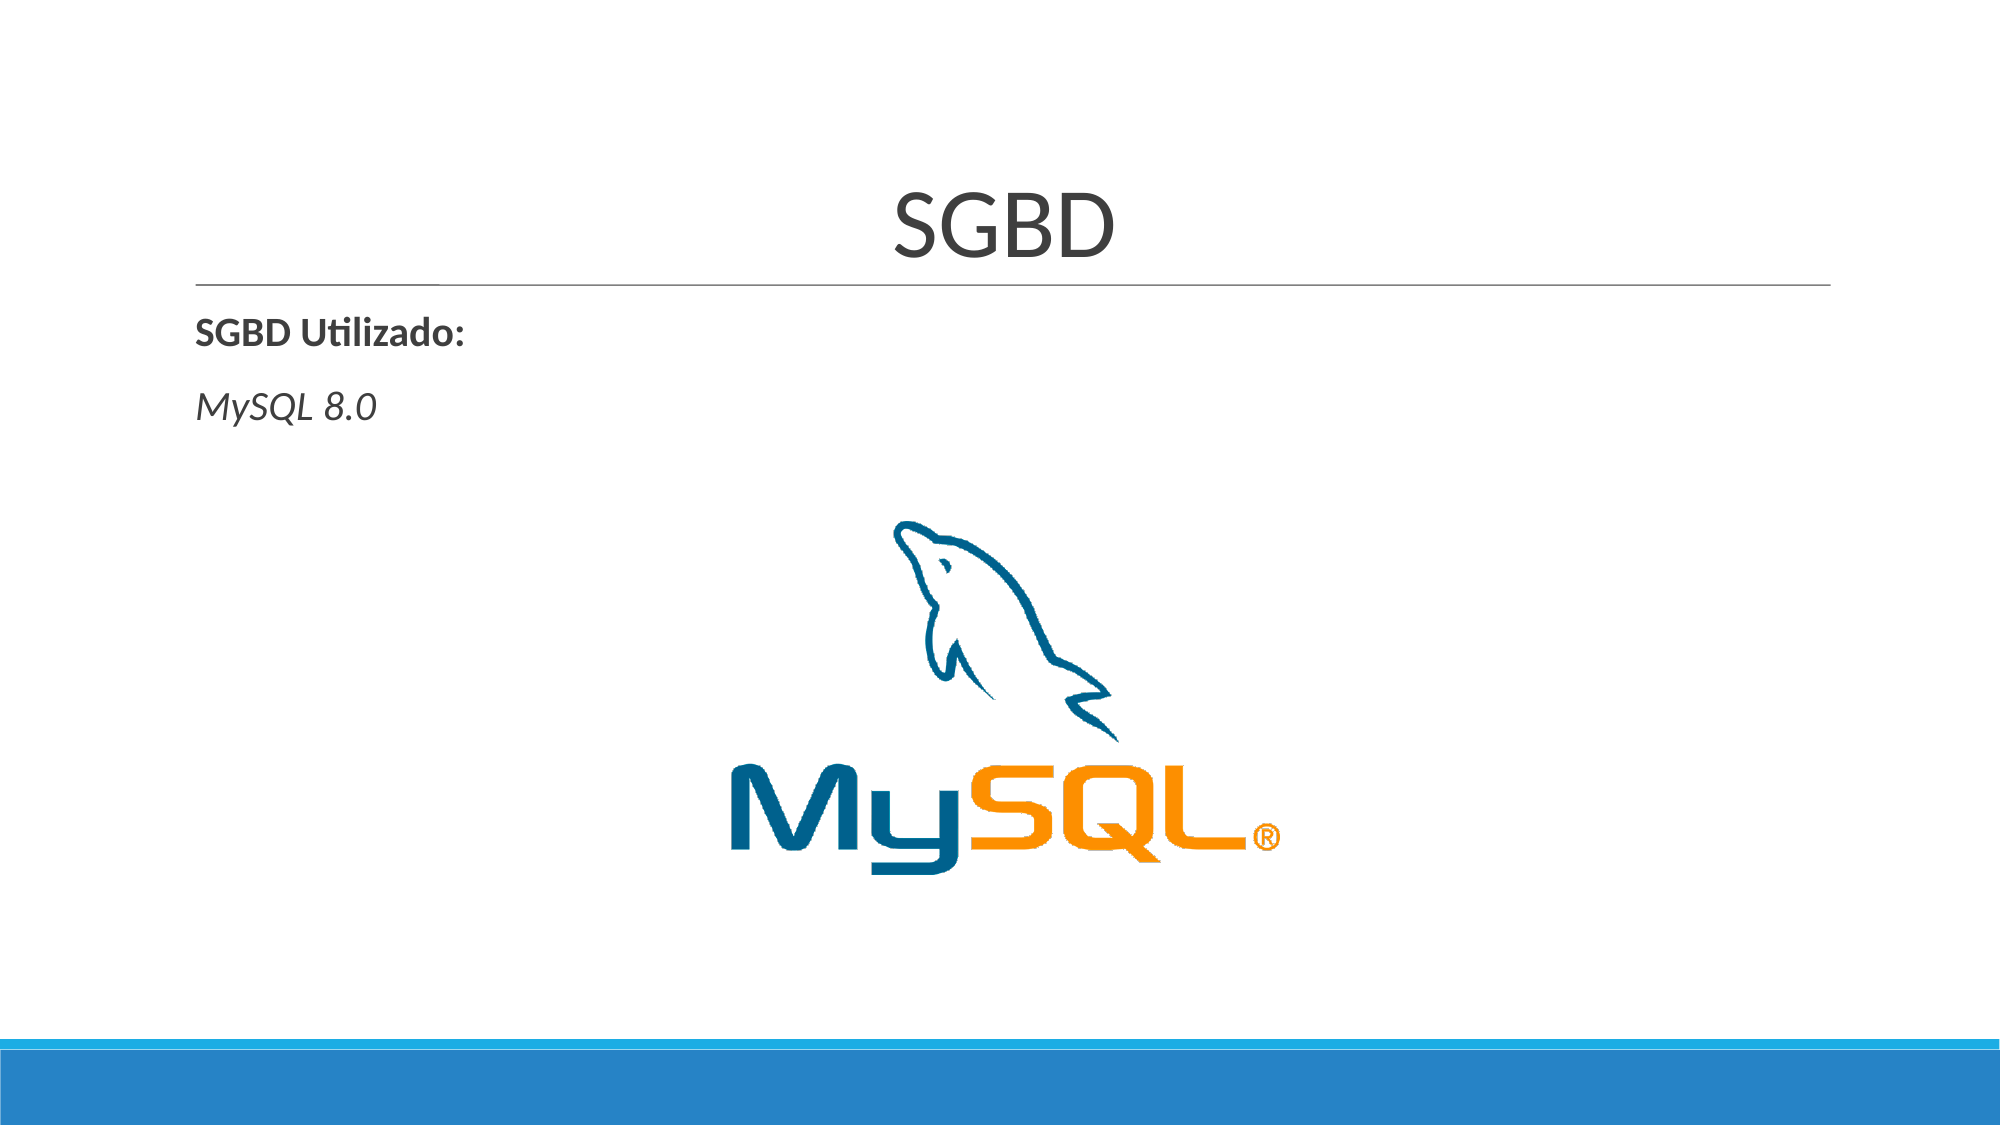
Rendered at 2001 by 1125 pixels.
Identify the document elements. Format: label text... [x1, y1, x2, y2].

list SGBD Utilizado: MySQL 8.0 [180, 302, 1830, 963]
title SGBD [180, 47, 1830, 285]
picture [651, 431, 1359, 963]
